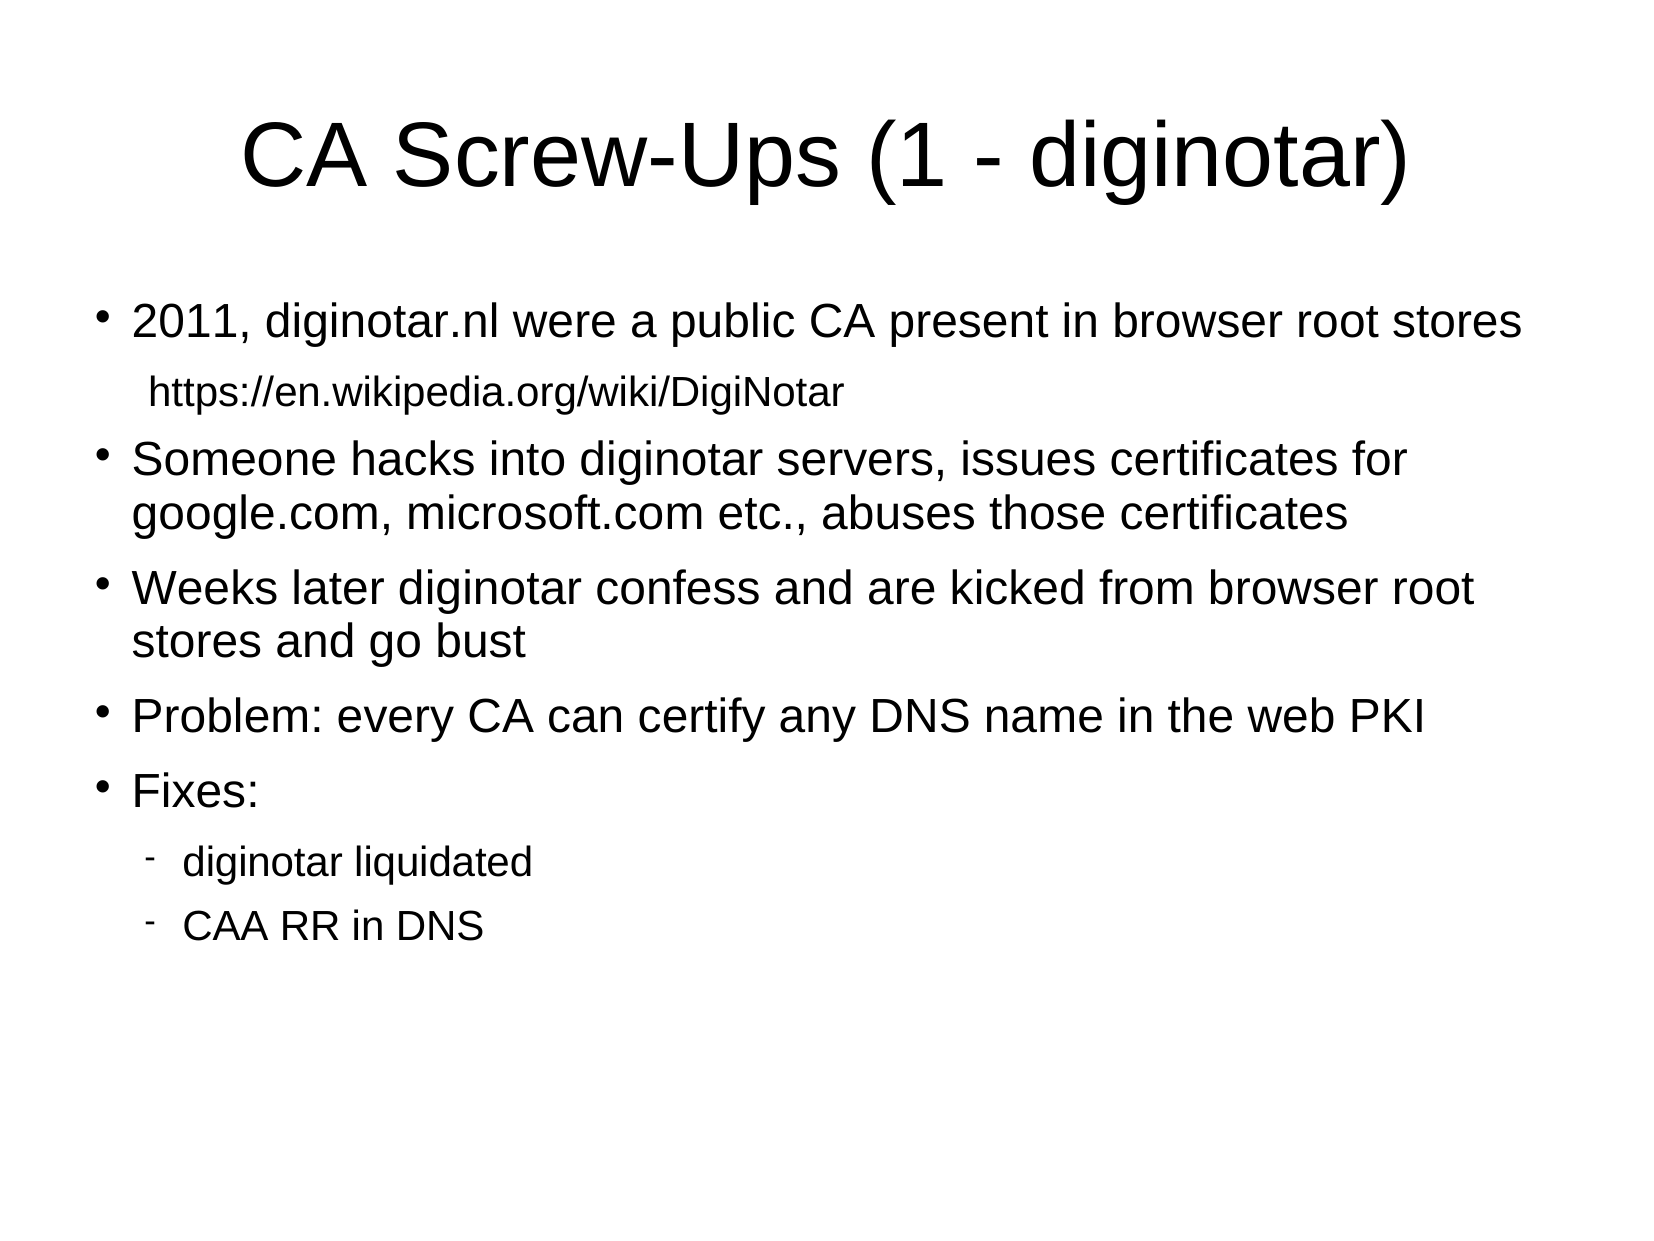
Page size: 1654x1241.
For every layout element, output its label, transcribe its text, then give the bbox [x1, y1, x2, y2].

list 2011, diginotar.nl were a public CA present in browser root stores https://en.wikipedia.org/wiki/DigiNotar Someone hacks into diginotar servers, issues certificates for google.com, microsoft.com etc., abuses those certificates Weeks later diginotar confess and are kicked from browser root stores and go bust Problem: every CA can certify any DNS name in the web PKI Fixes: diginotar liquidated CAA RR in DNS [82, 290, 1538, 1010]
title CA Screw-Ups (1 - diginotar) [82, 49, 1571, 257]
